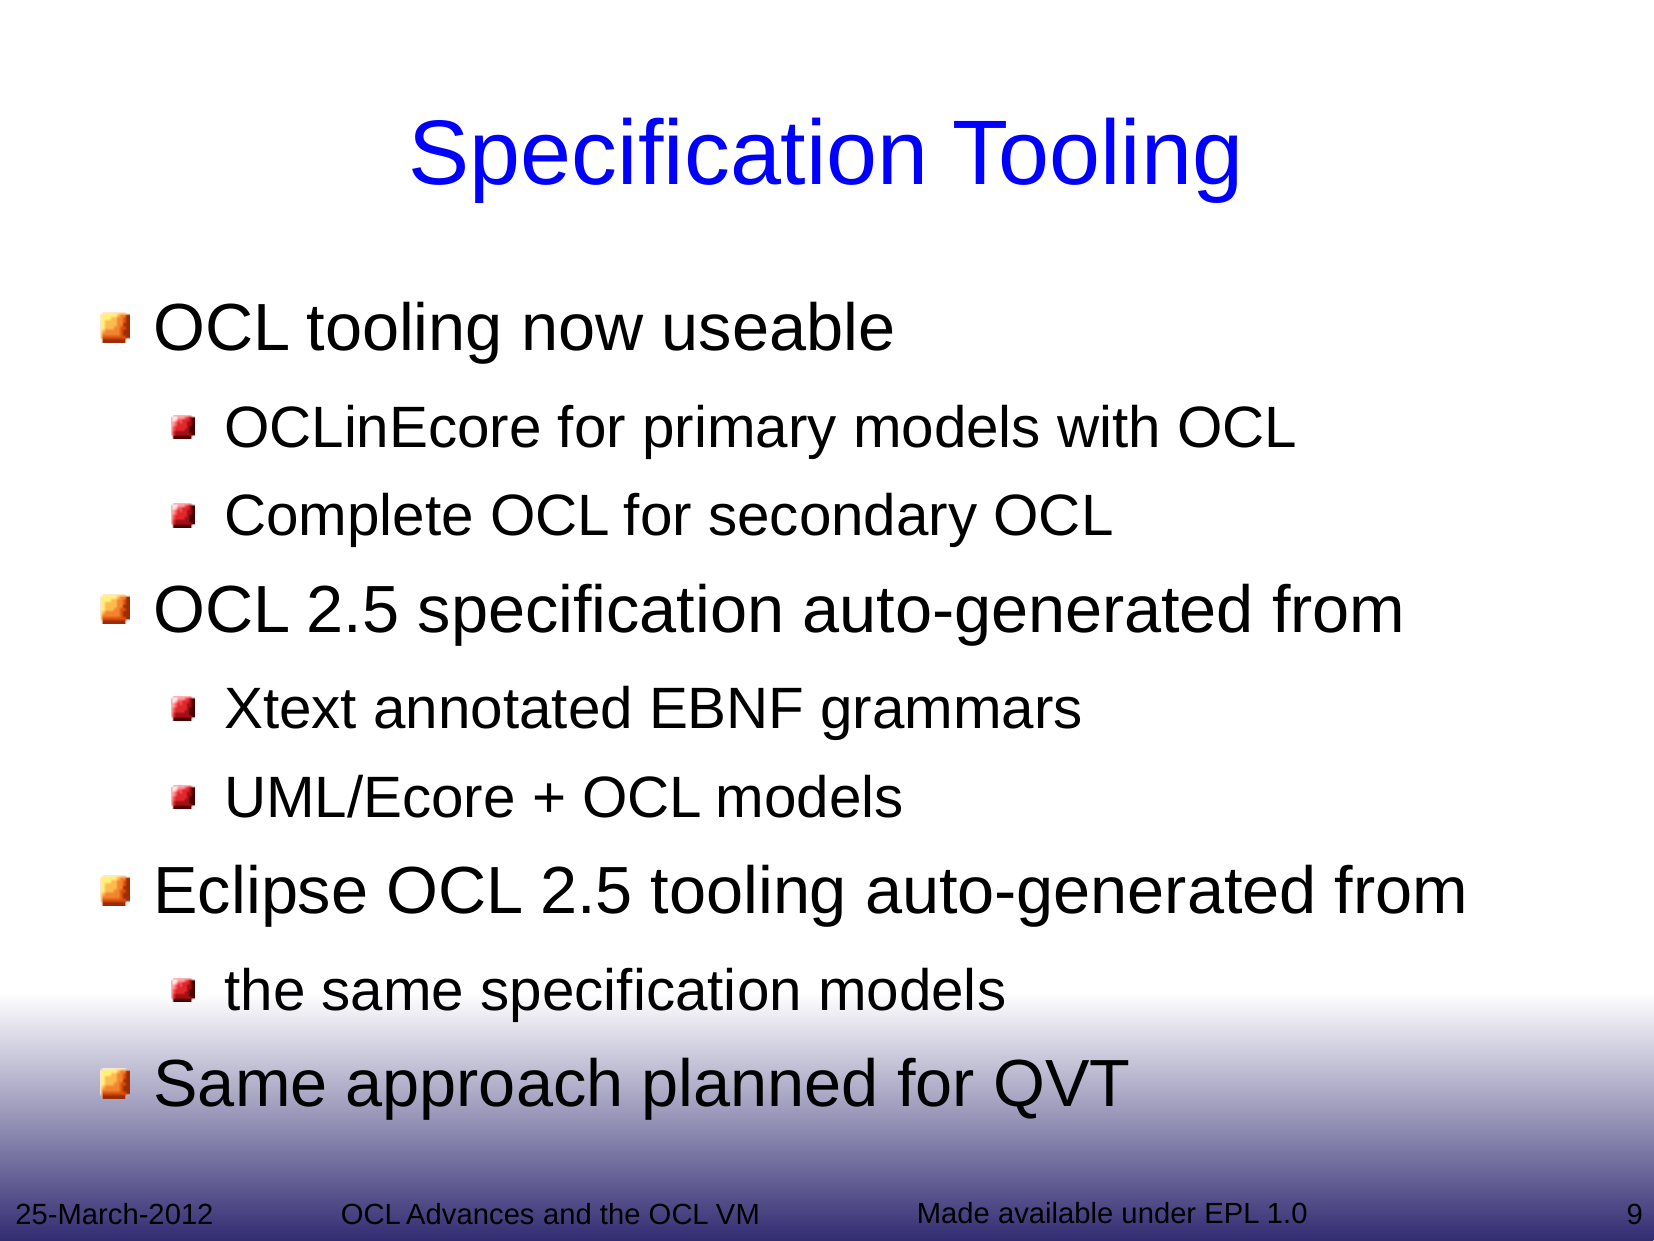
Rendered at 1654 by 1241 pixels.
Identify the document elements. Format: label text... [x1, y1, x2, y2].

title Specification Tooling [82, 49, 1571, 257]
list OCL tooling now useable OCLinEcore for primary models with OCL Complete OCL for secondary OCL OCL 2.5 specification auto-generated from Xtext annotated EBNF grammars UML/Ecore + OCL models Eclipse OCL 2.5 tooling auto-generated from the same specification models Same approach planned for QVT [82, 290, 1571, 1120]
